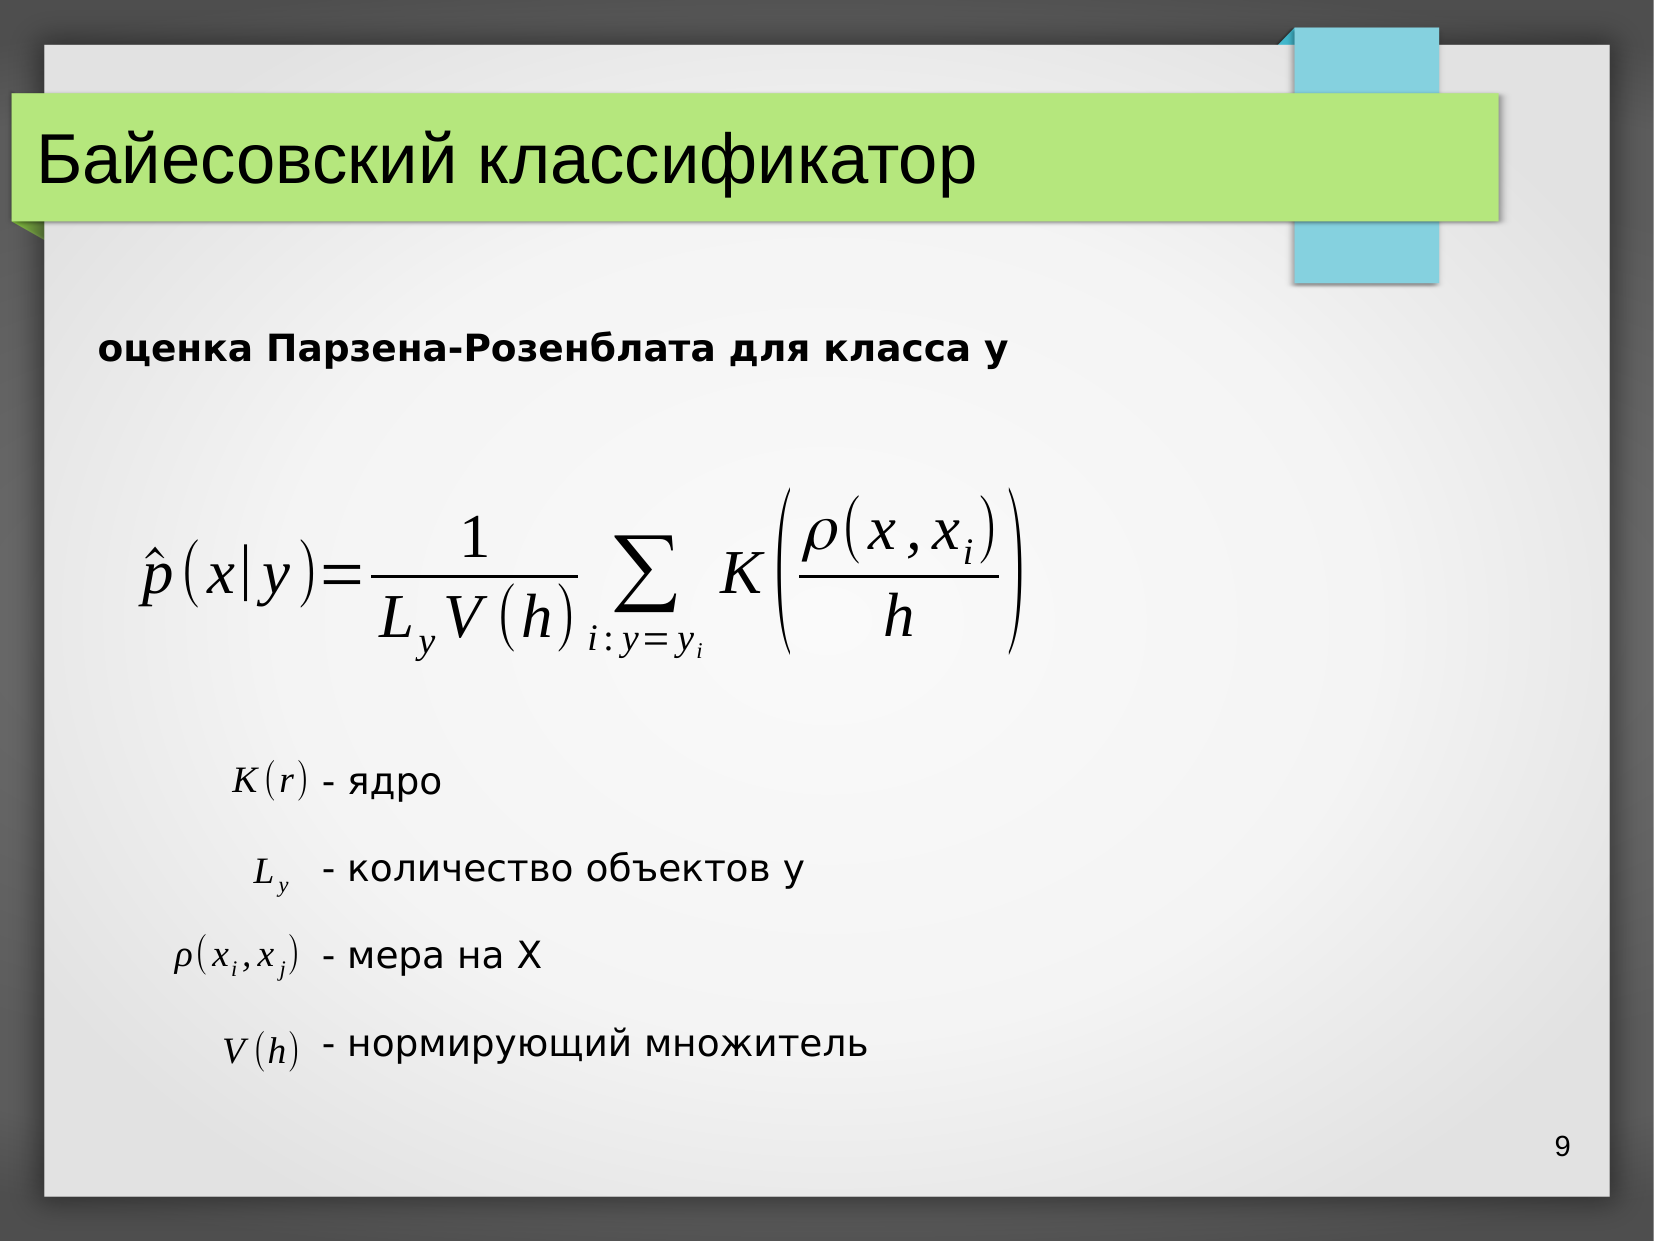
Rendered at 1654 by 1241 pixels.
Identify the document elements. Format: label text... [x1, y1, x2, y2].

text_box - ядро - количество объектов y - мера на X - нормирующий множитель [307, 752, 1111, 1114]
chart [224, 757, 316, 804]
text_box оценка Парзена-Розенблата для класса y [82, 318, 1040, 407]
picture [0, 0, 1654, 1241]
chart [165, 932, 307, 981]
chart [215, 1029, 308, 1075]
chart [129, 484, 1034, 664]
chart [245, 850, 296, 898]
title Байесовский классификатор [35, 118, 1489, 200]
